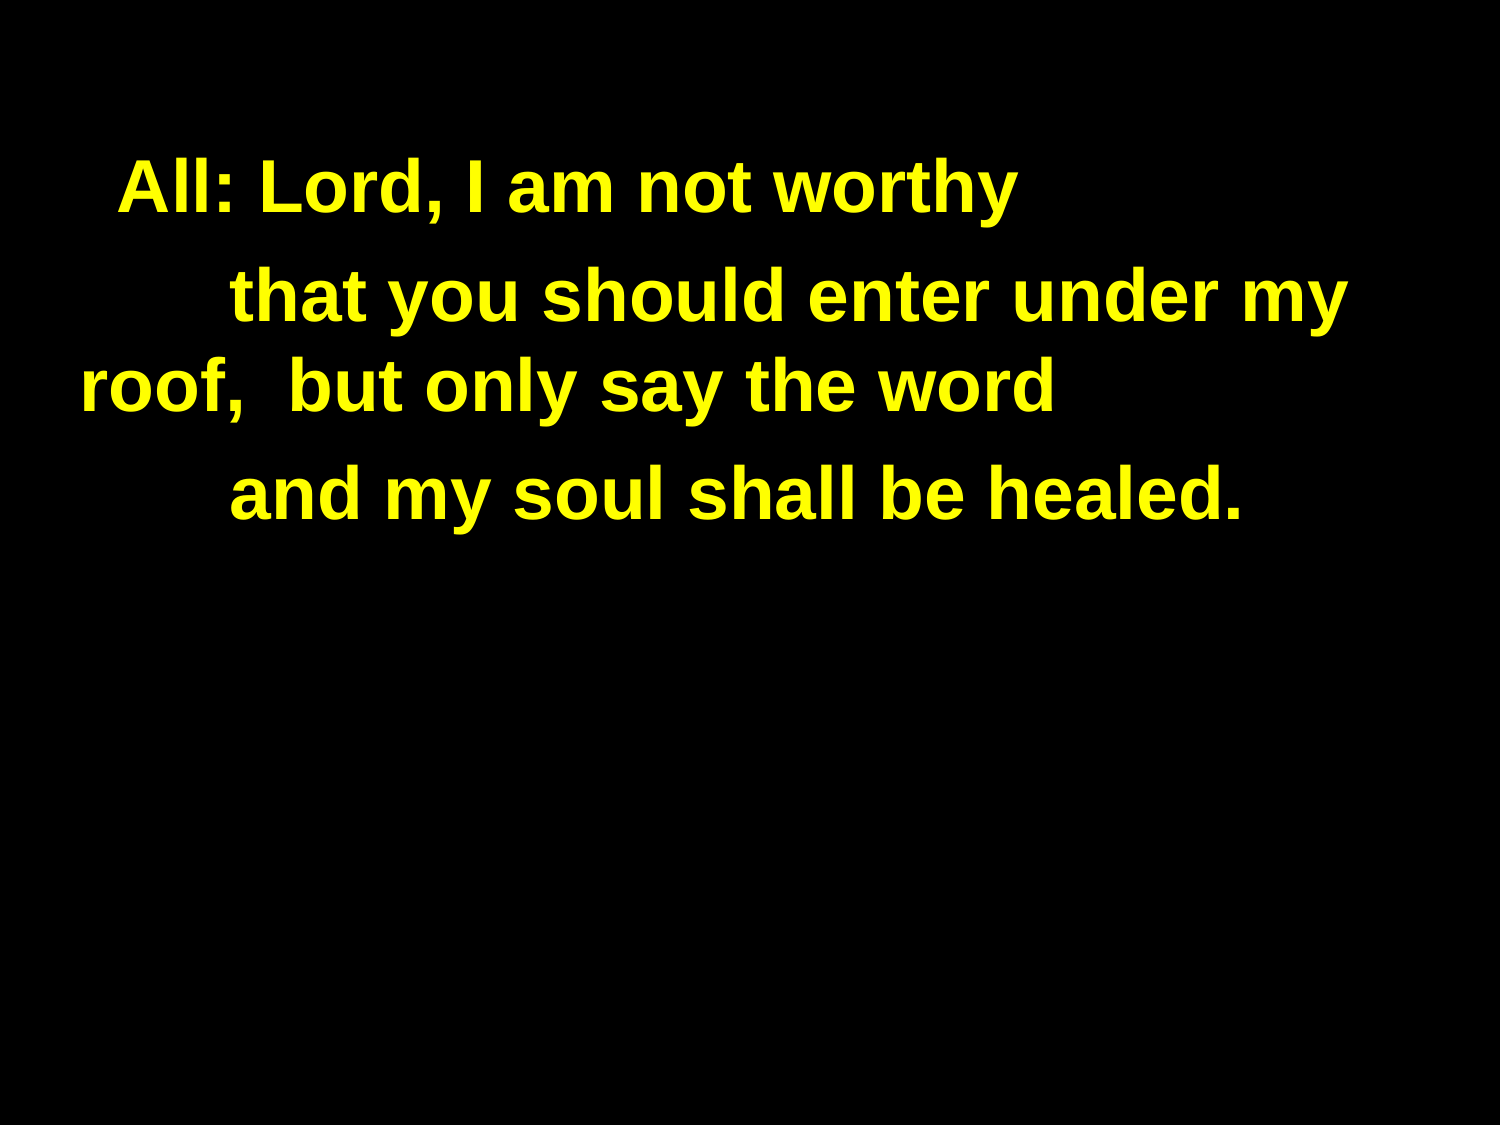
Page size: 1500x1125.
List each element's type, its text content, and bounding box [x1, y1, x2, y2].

list All: Lord, I am not worthy that you should enter under my roof, but only say the word and my soul shall be healed. [64, 66, 1500, 970]
